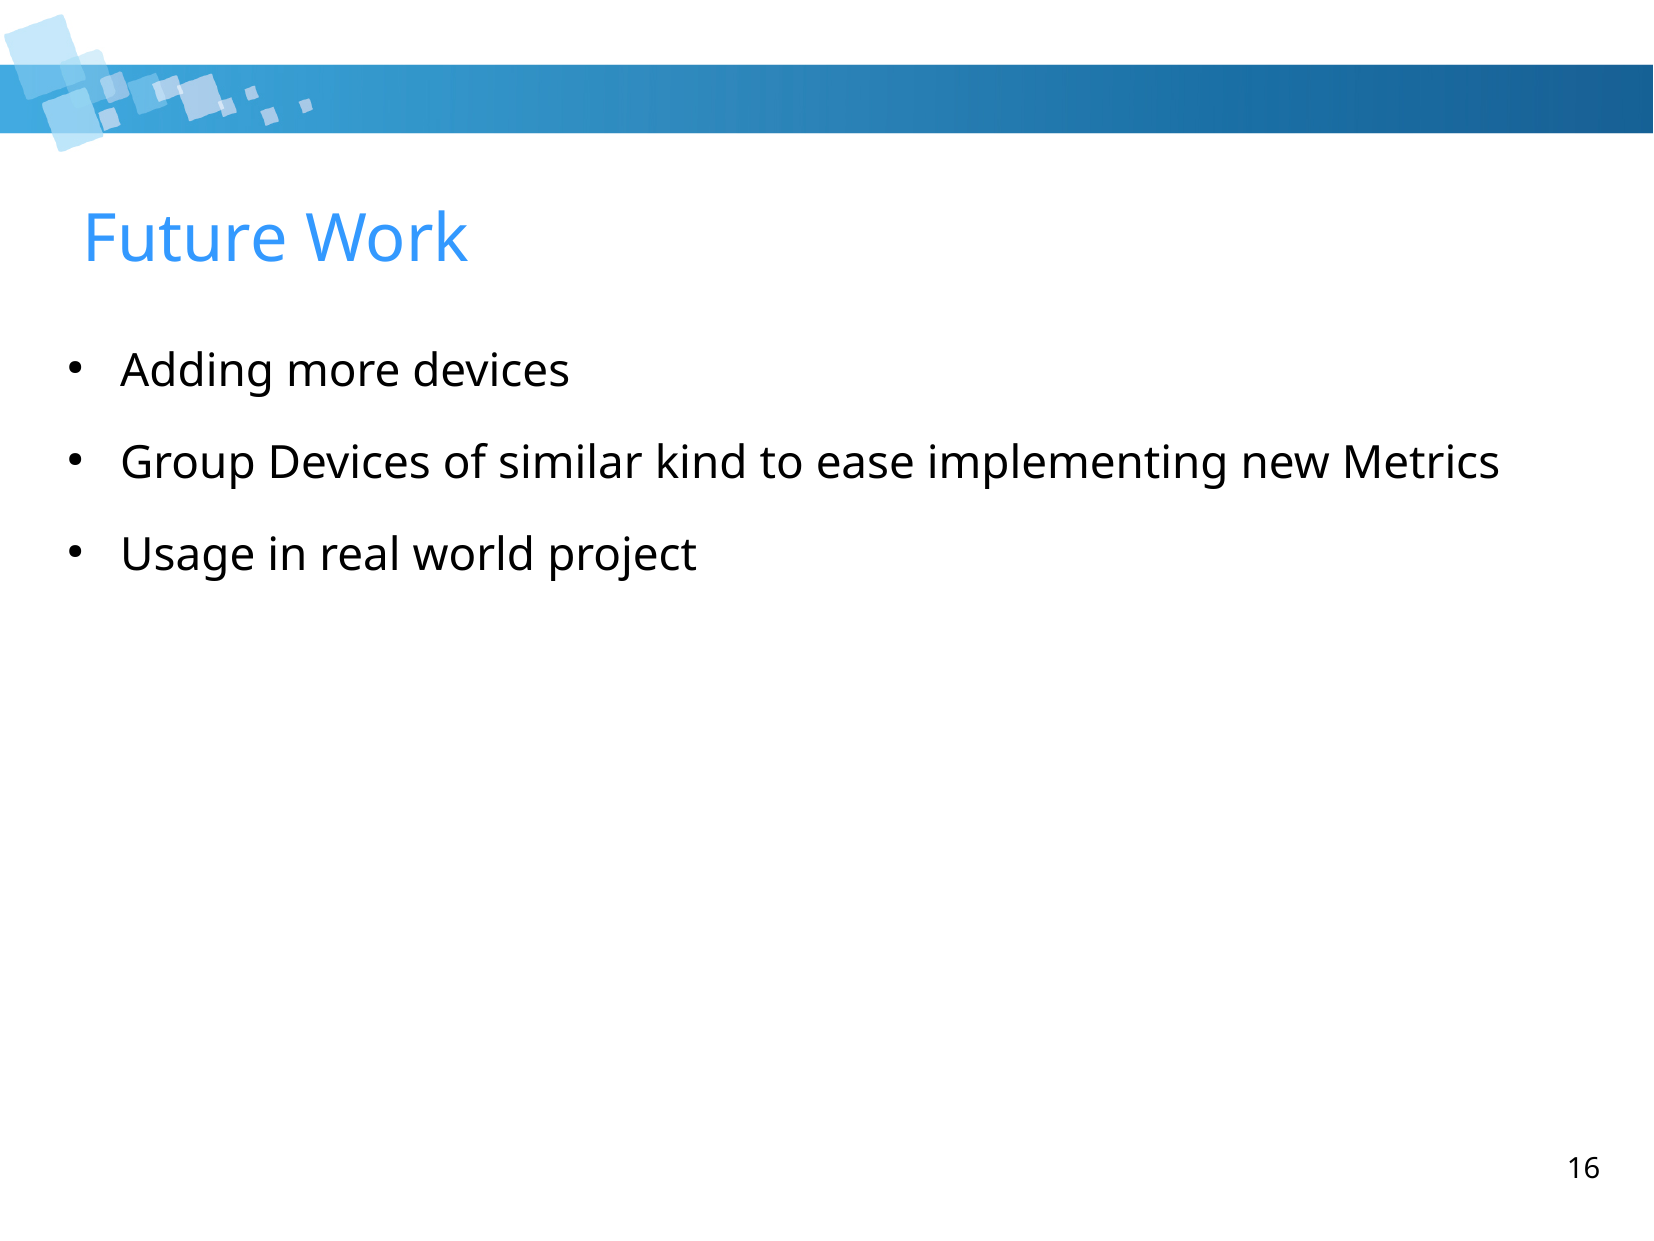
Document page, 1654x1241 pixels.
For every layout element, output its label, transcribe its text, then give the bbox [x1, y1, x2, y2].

title Future Work [82, 132, 1571, 340]
picture [0, 0, 1653, 1238]
list Adding more devices Group Devices of similar kind to ease implementing new Metrics Usage in real world project [49, 337, 1538, 1057]
